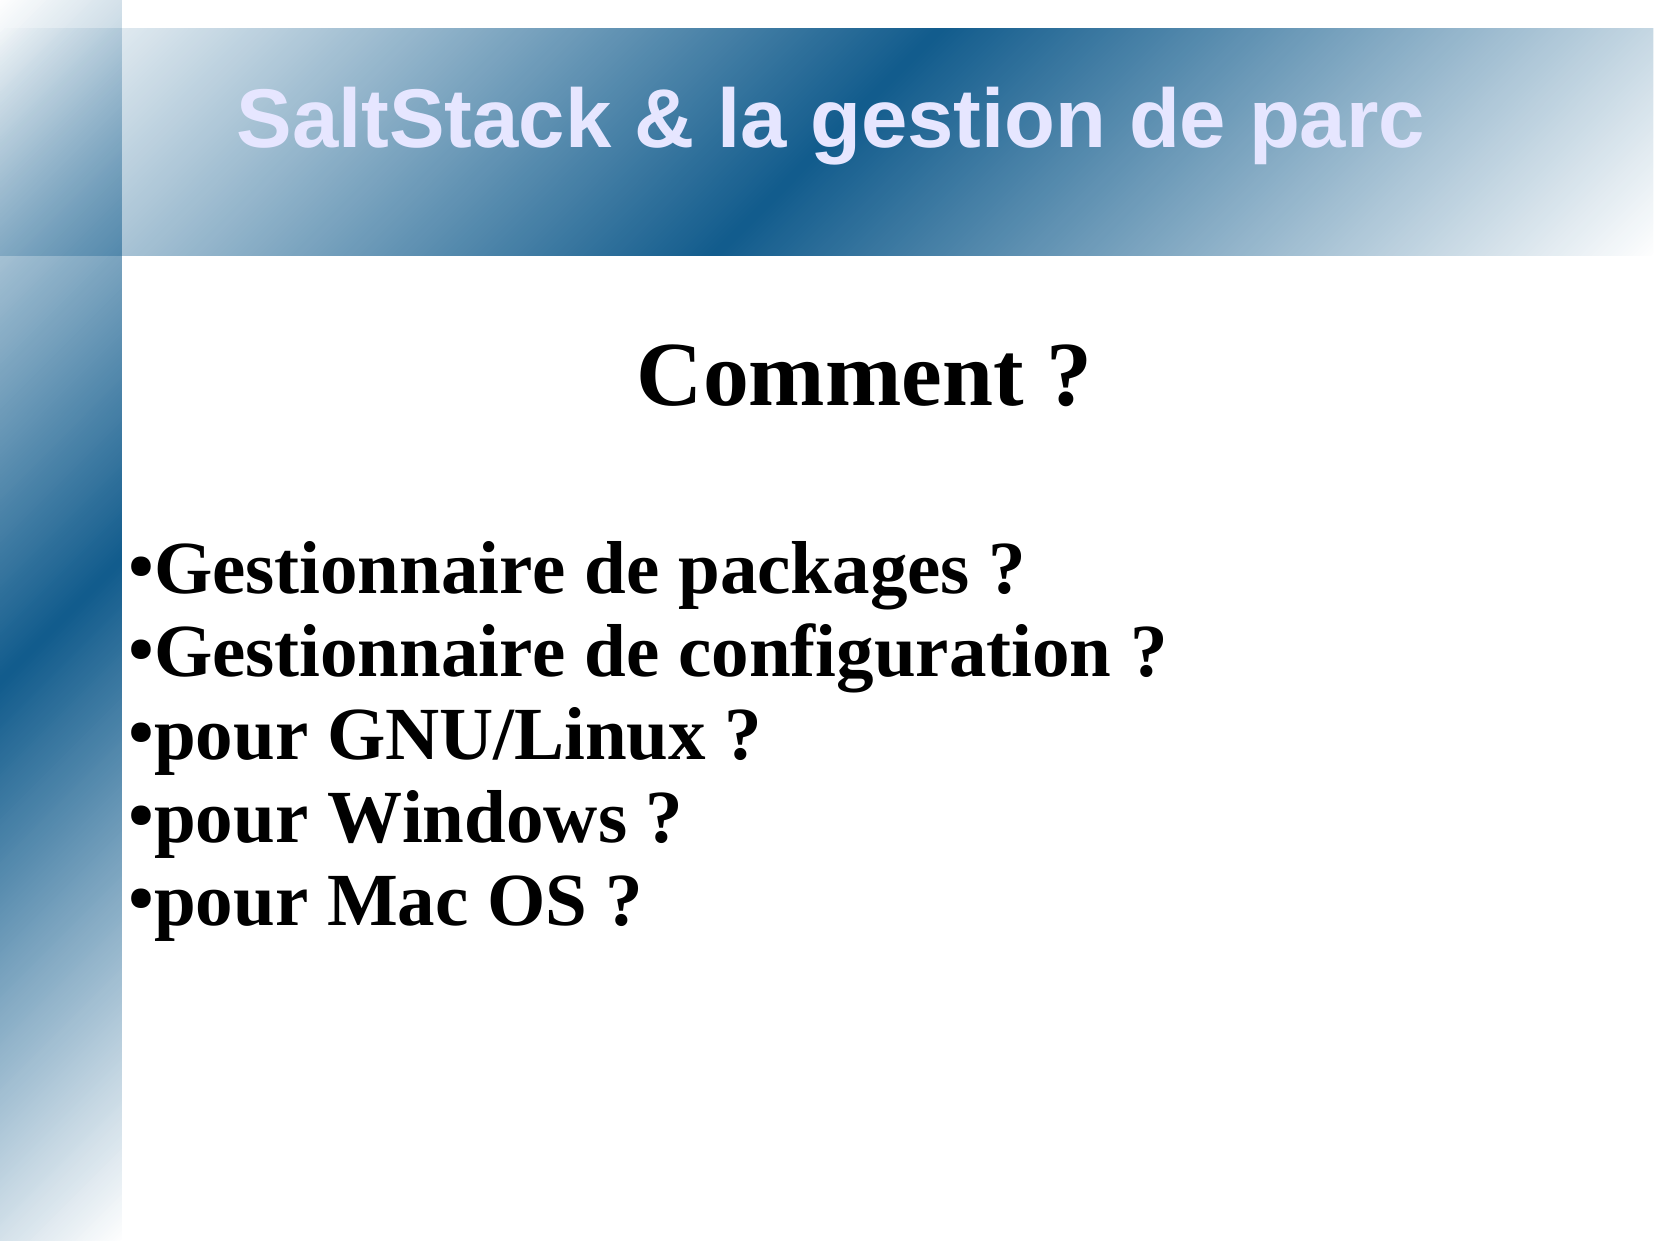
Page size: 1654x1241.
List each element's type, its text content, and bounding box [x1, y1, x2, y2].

subtitle Comment ? Gestionnaire de packages ? Gestionnaire de configuration ? pour GNU/Linux ? pour Windows ? pour Mac OS ? [127, 323, 1603, 1128]
title SaltStack & la gestion de parc [125, 71, 1538, 165]
